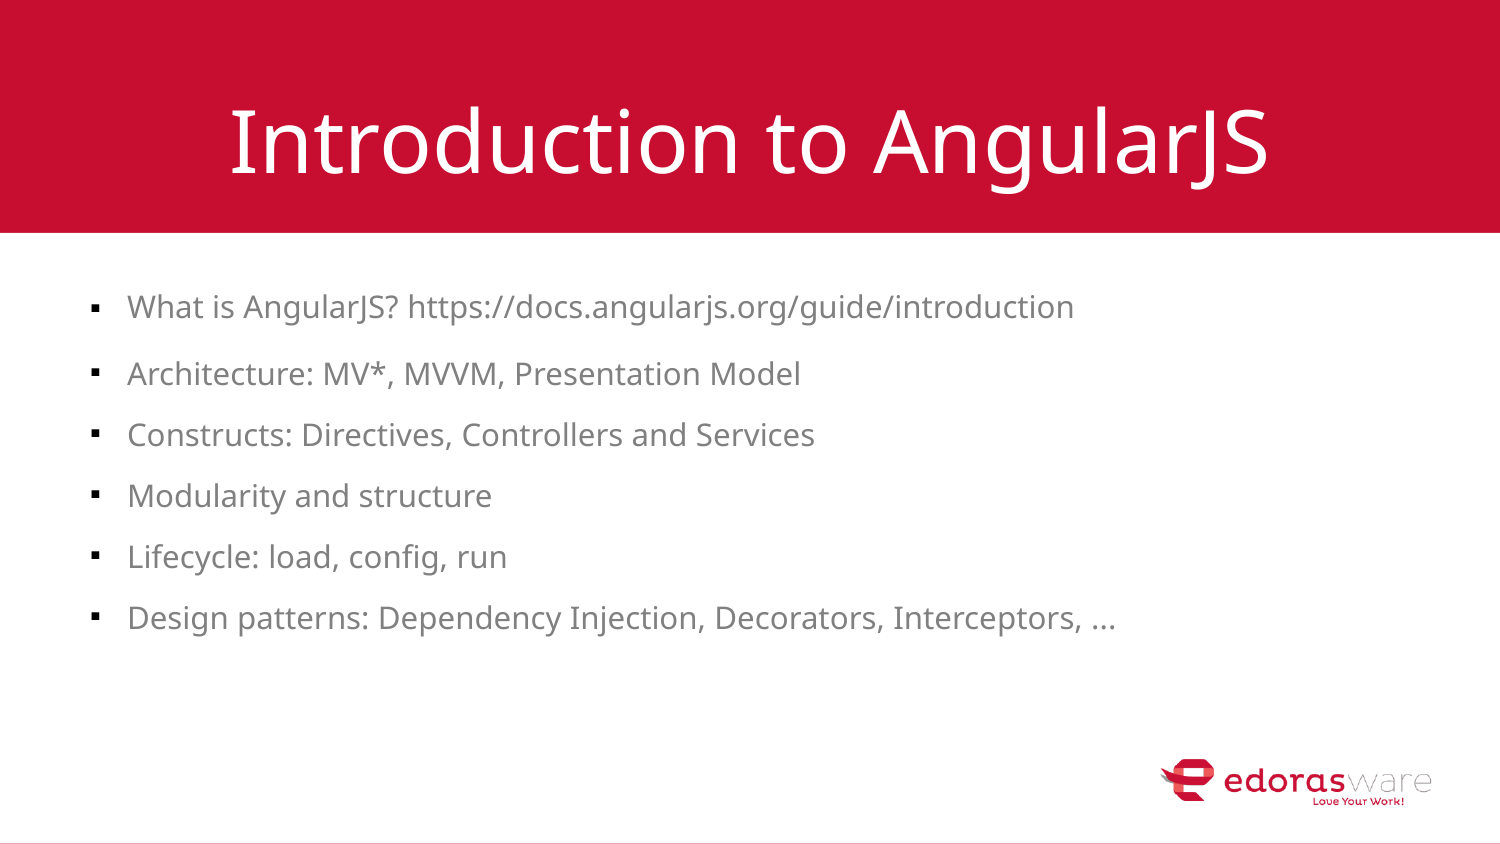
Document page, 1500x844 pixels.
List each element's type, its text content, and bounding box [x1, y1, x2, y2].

picture [1151, 748, 1436, 815]
list What is AngularJS? https://docs.angularjs.org/guide/introduction Architecture: MV*, MVVM, Presentation Model Constructs: Directives, Controllers and Services Modularity and structure Lifecycle: load, config, run Design patterns: Dependency Injection, Decorators, Interceptors, ... [41, 280, 1459, 741]
title Introduction to AngularJS [75, 45, 1425, 233]
